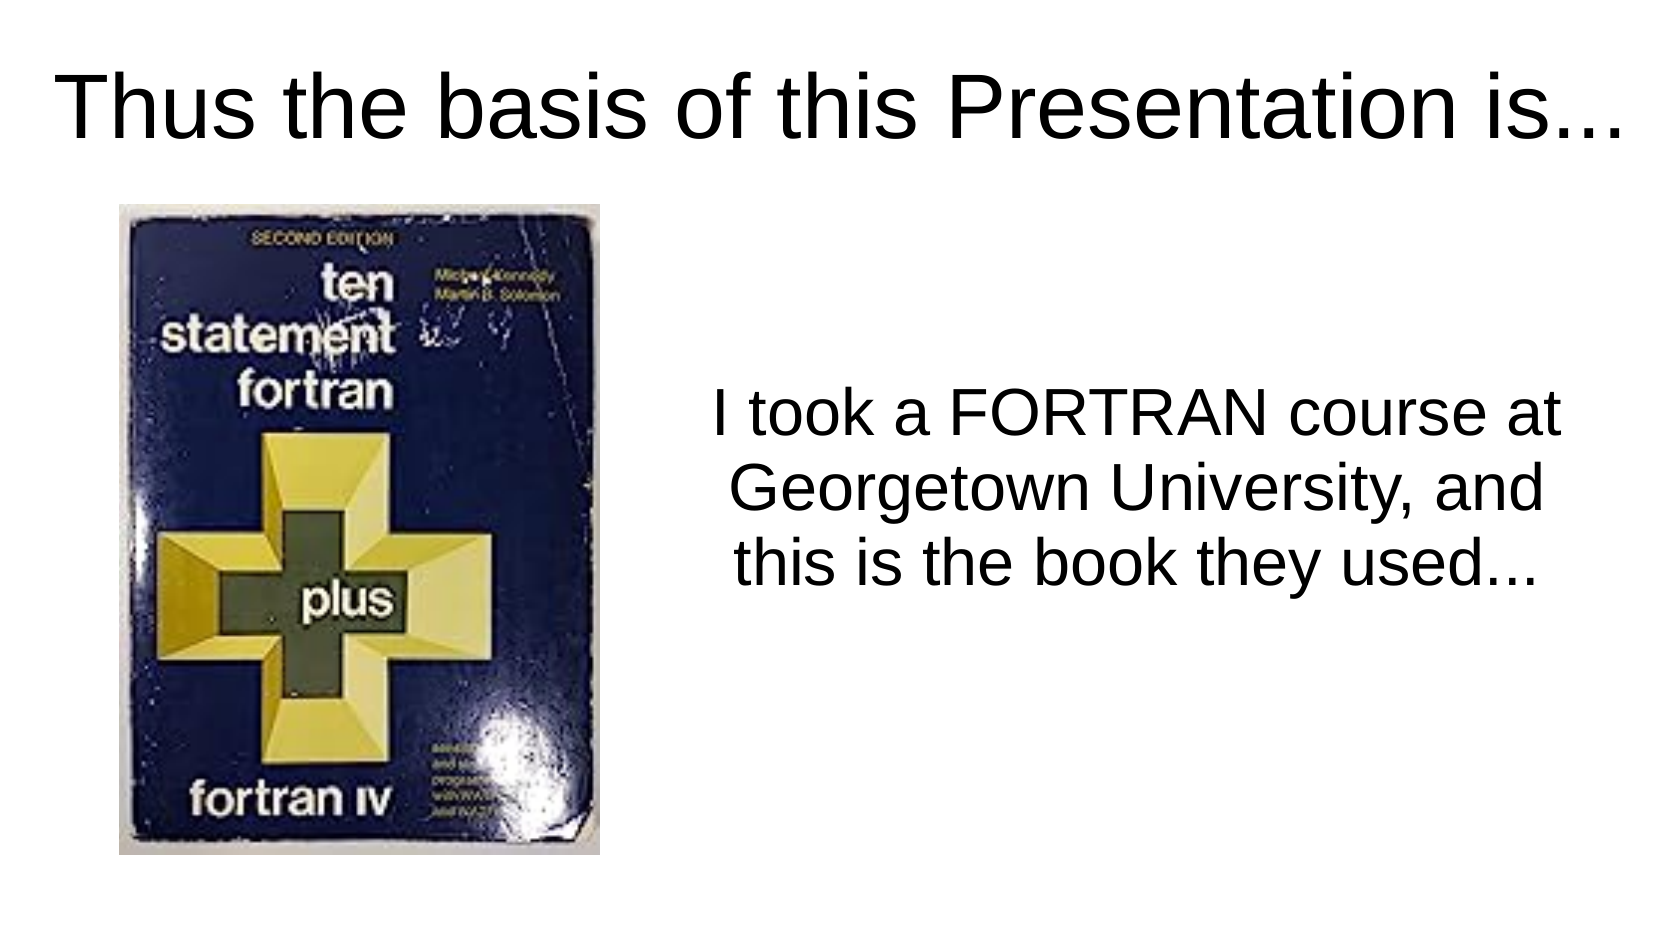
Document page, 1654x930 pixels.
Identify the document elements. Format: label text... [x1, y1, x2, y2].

text_box I took a FORTRAN course at Georgetown University, and this is the book they used... [704, 217, 1571, 757]
picture [119, 204, 600, 855]
title Thus the basis of this Presentation is... [4, 29, 1653, 185]
